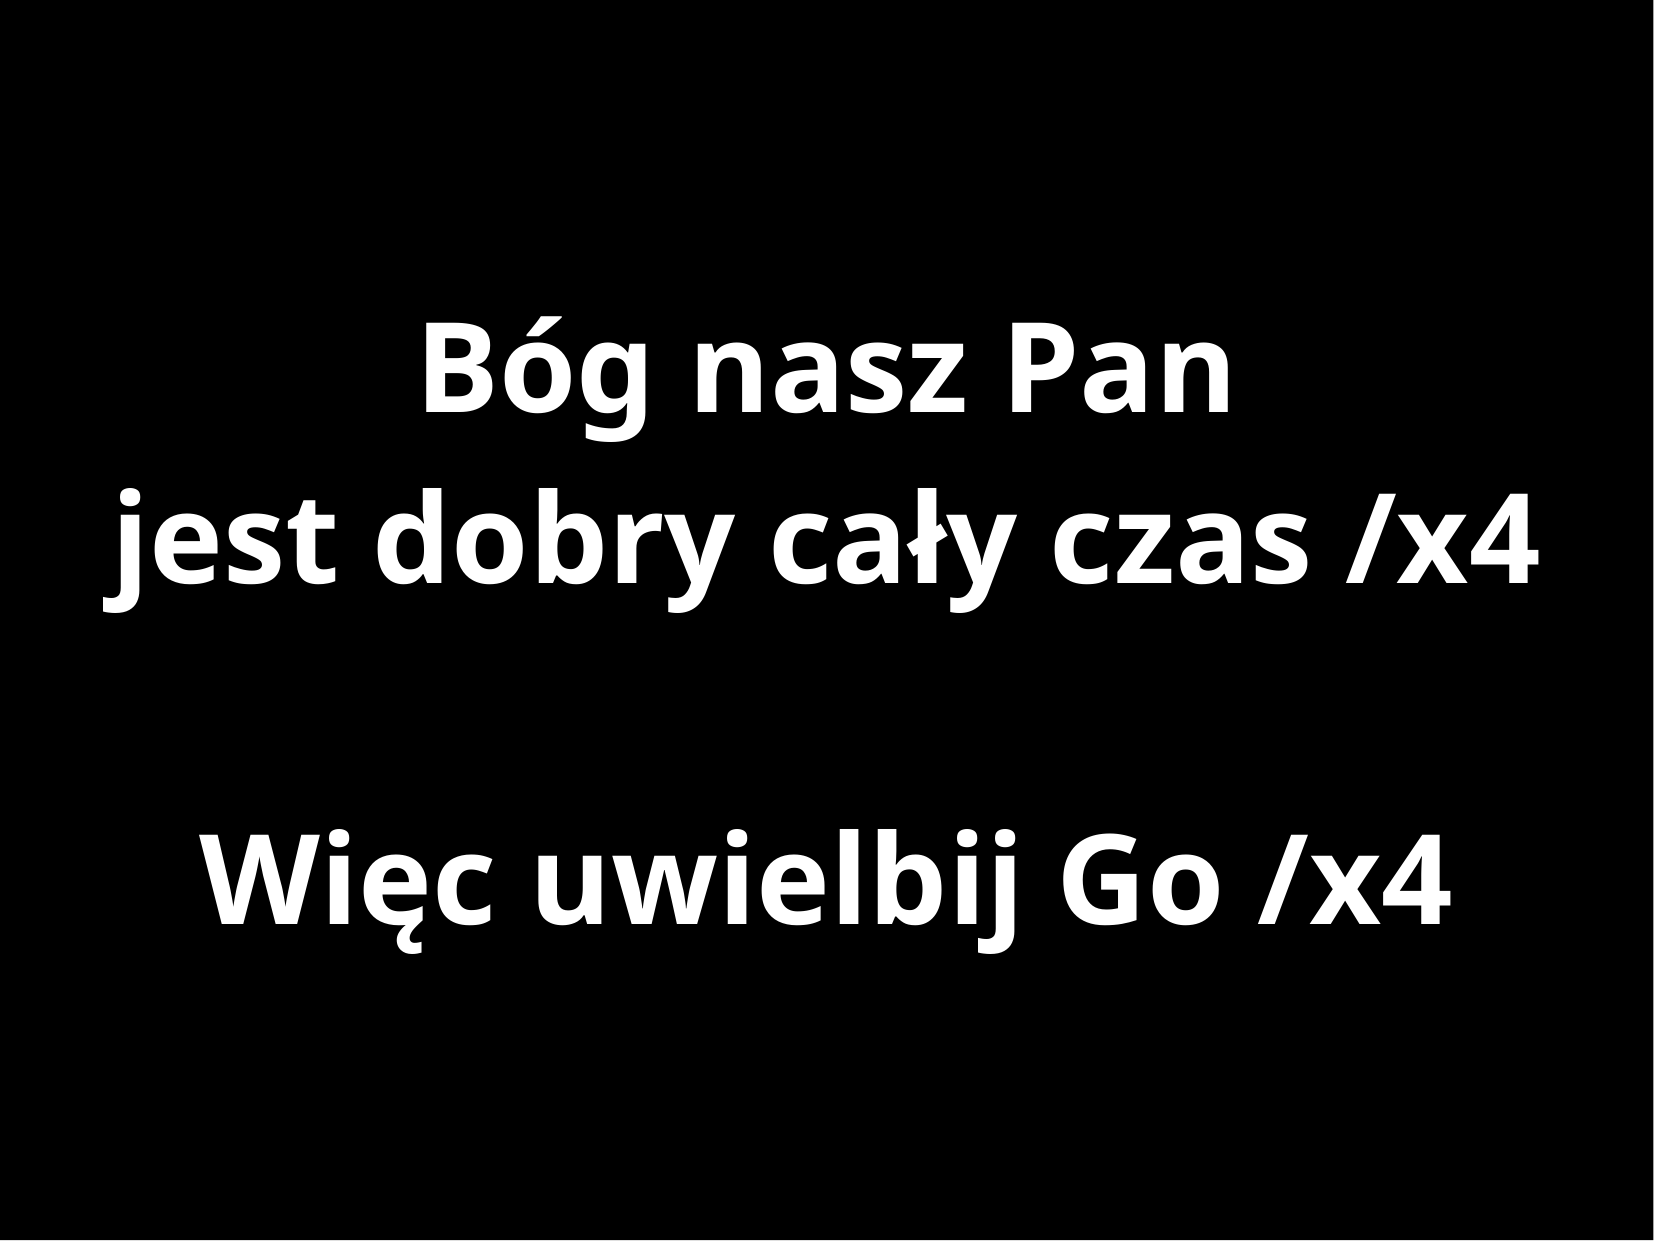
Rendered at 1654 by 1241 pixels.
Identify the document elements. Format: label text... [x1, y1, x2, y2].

title Bóg nasz Pan jest dobry cały czas /x4 Więc uwielbij Go /x4 [0, 0, 1654, 1241]
